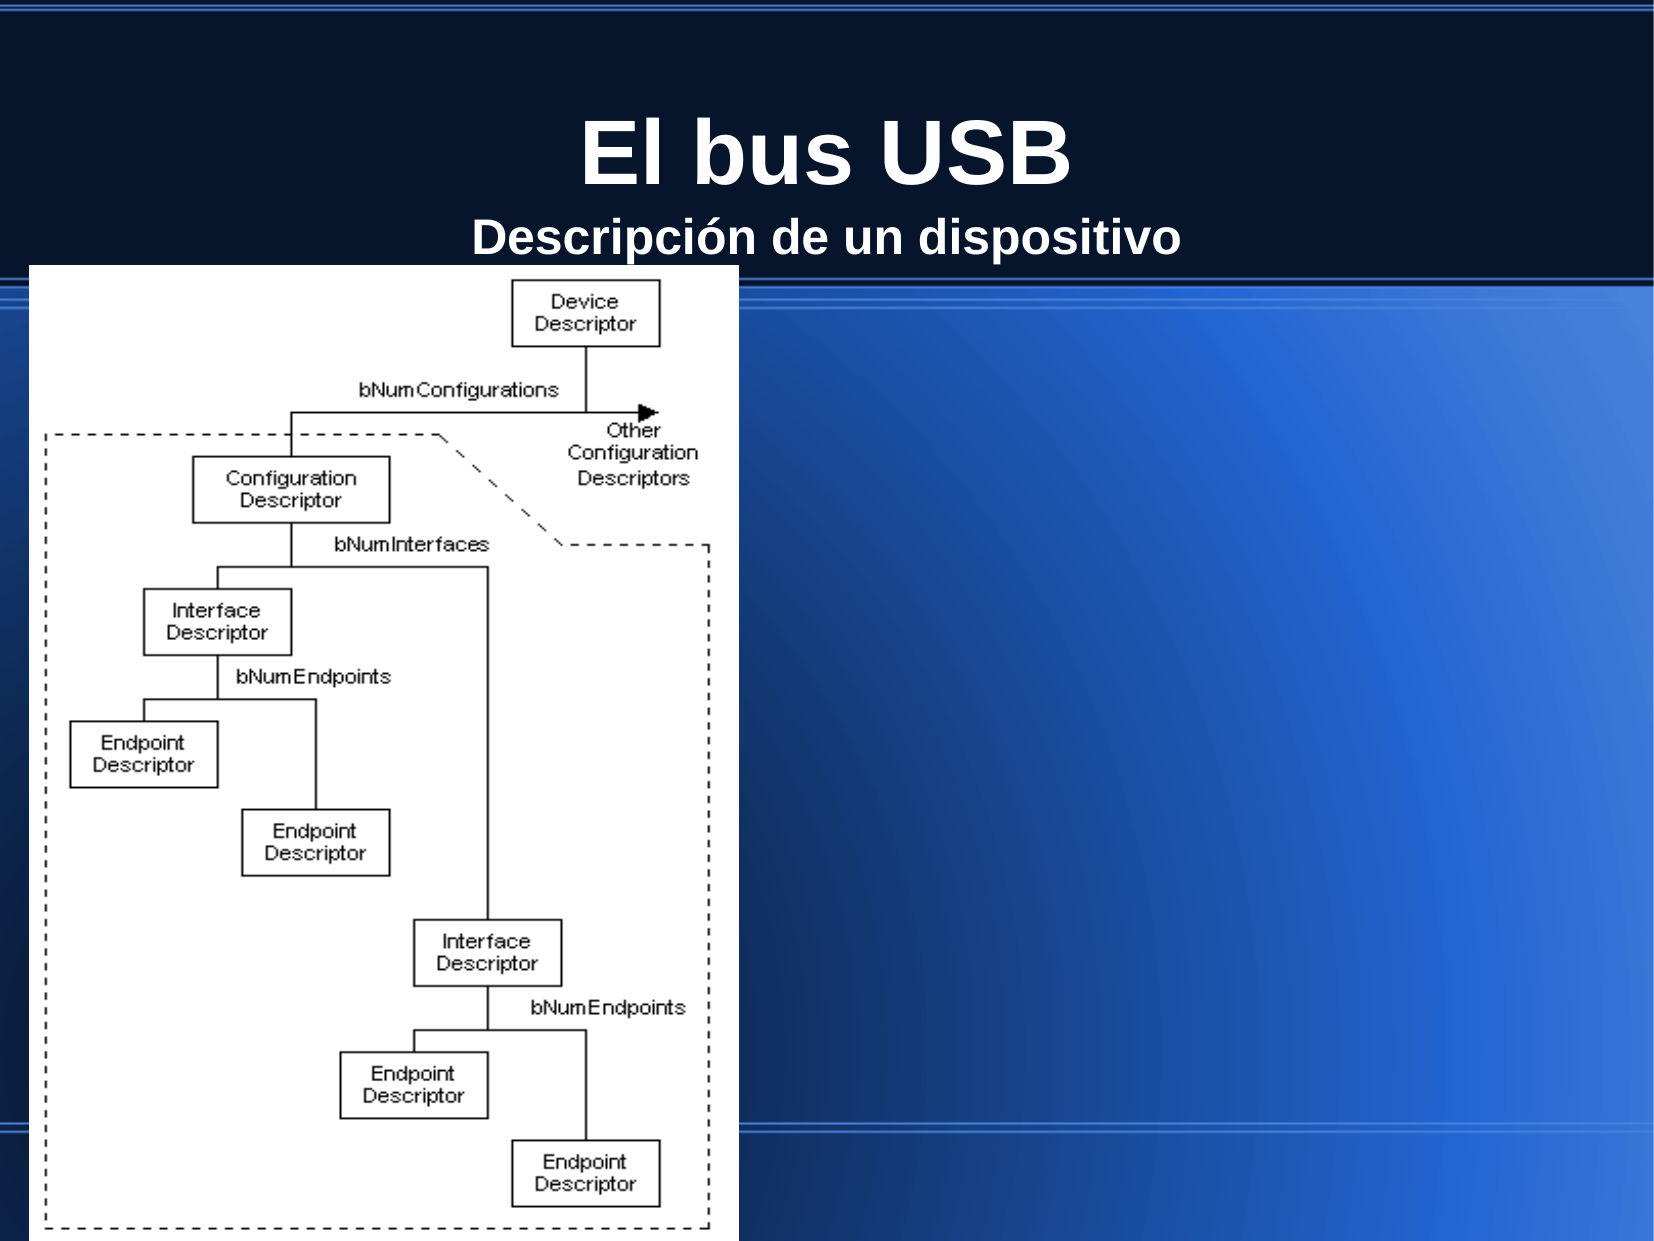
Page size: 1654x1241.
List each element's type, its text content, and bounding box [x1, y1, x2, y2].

title Descripción de un dispositivo [446, 208, 1207, 266]
picture [0, 0, 1654, 1241]
title El bus USB [82, 49, 1571, 257]
